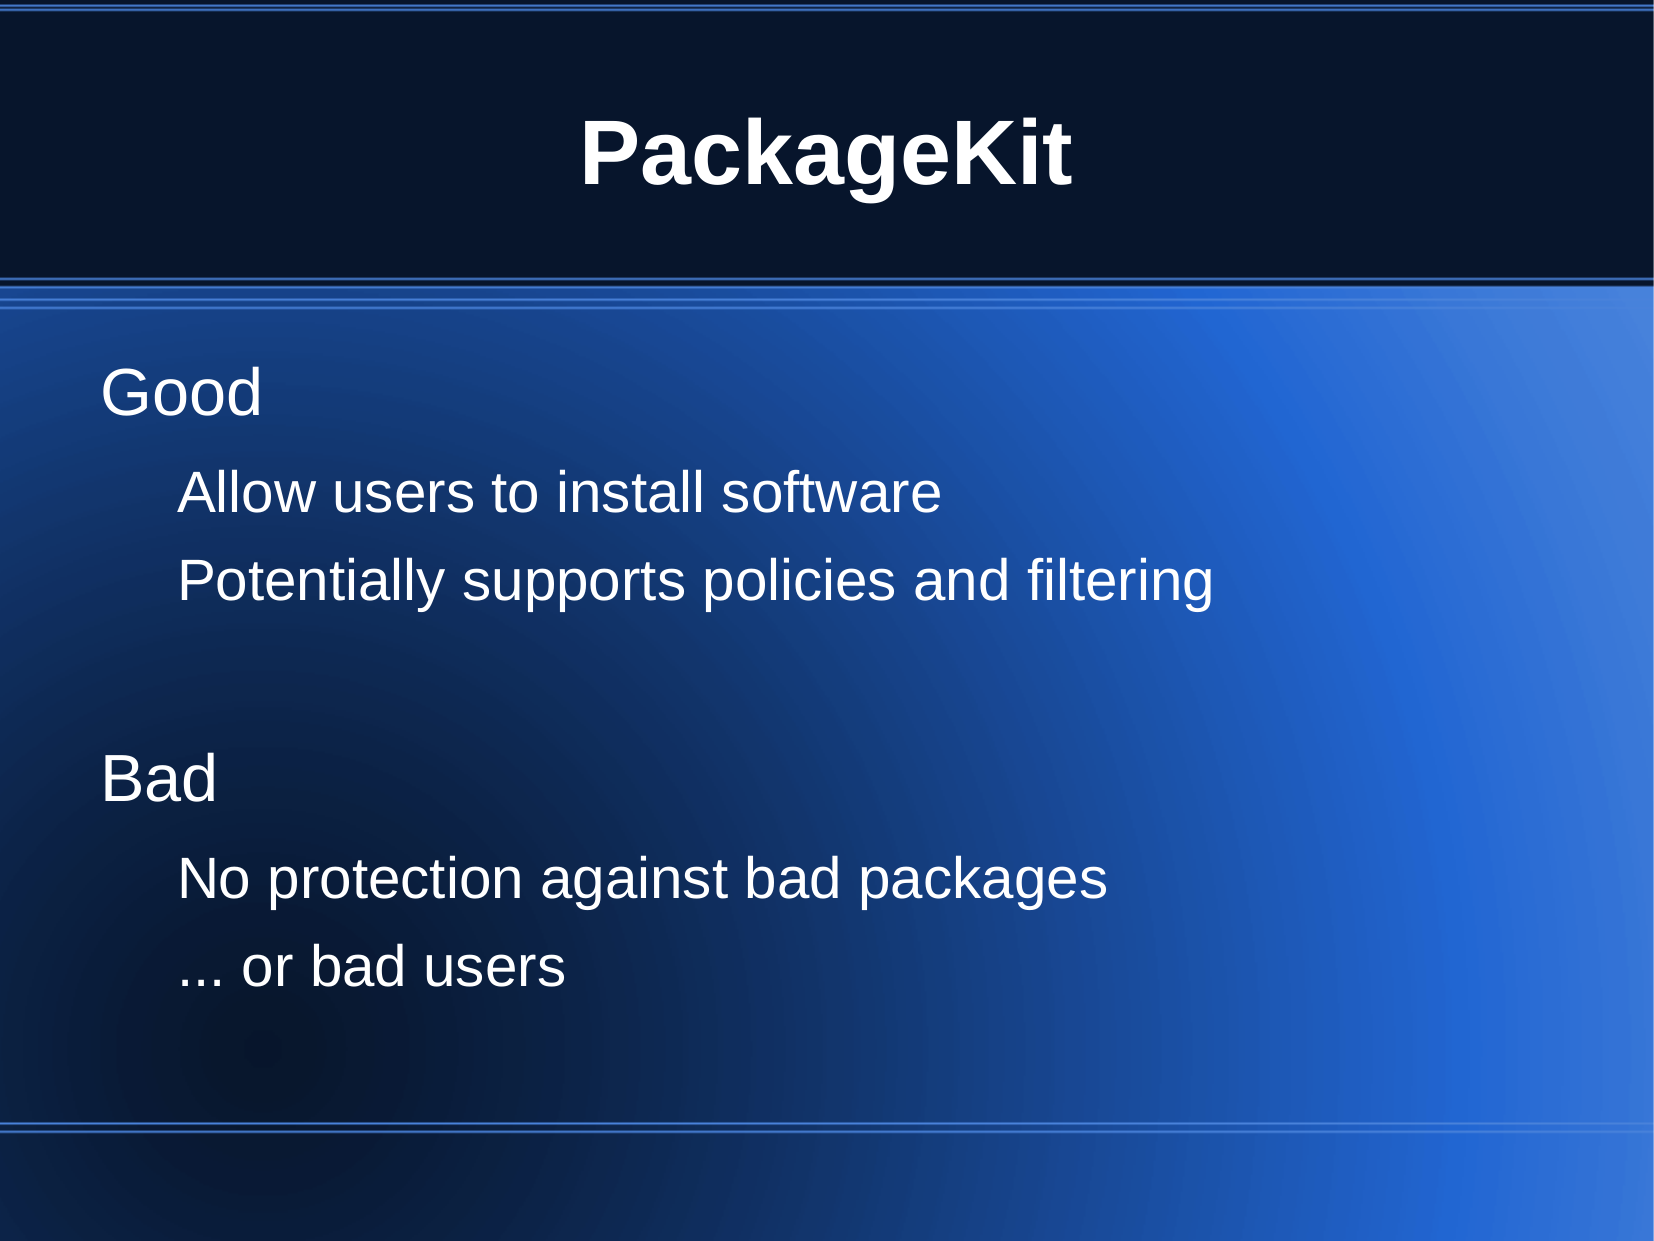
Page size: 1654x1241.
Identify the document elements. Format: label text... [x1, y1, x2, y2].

picture [0, 0, 1654, 1241]
title PackageKit [82, 56, 1571, 250]
list Good Allow users to install software Potentially supports policies and filtering Bad No protection against bad packages ... or bad users [82, 355, 1571, 1159]
